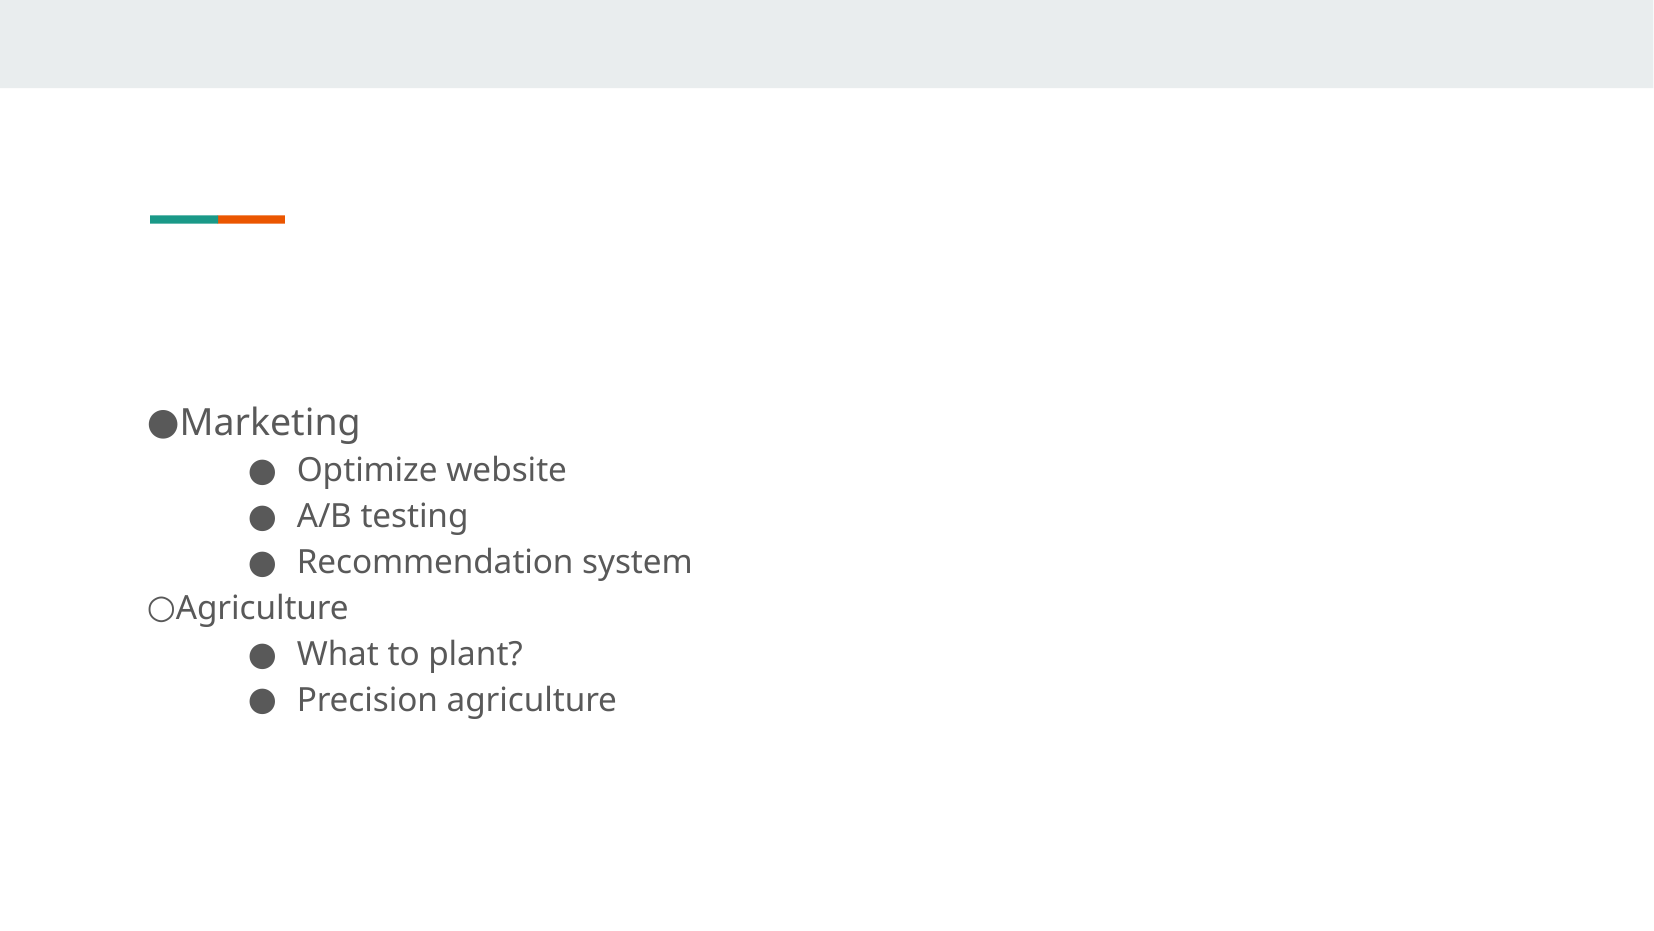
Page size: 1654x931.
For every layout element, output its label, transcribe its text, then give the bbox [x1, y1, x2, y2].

list Marketing Optimize website A/B testing Recommendation system Agriculture What to plant? Precision agriculture [131, 375, 1523, 785]
